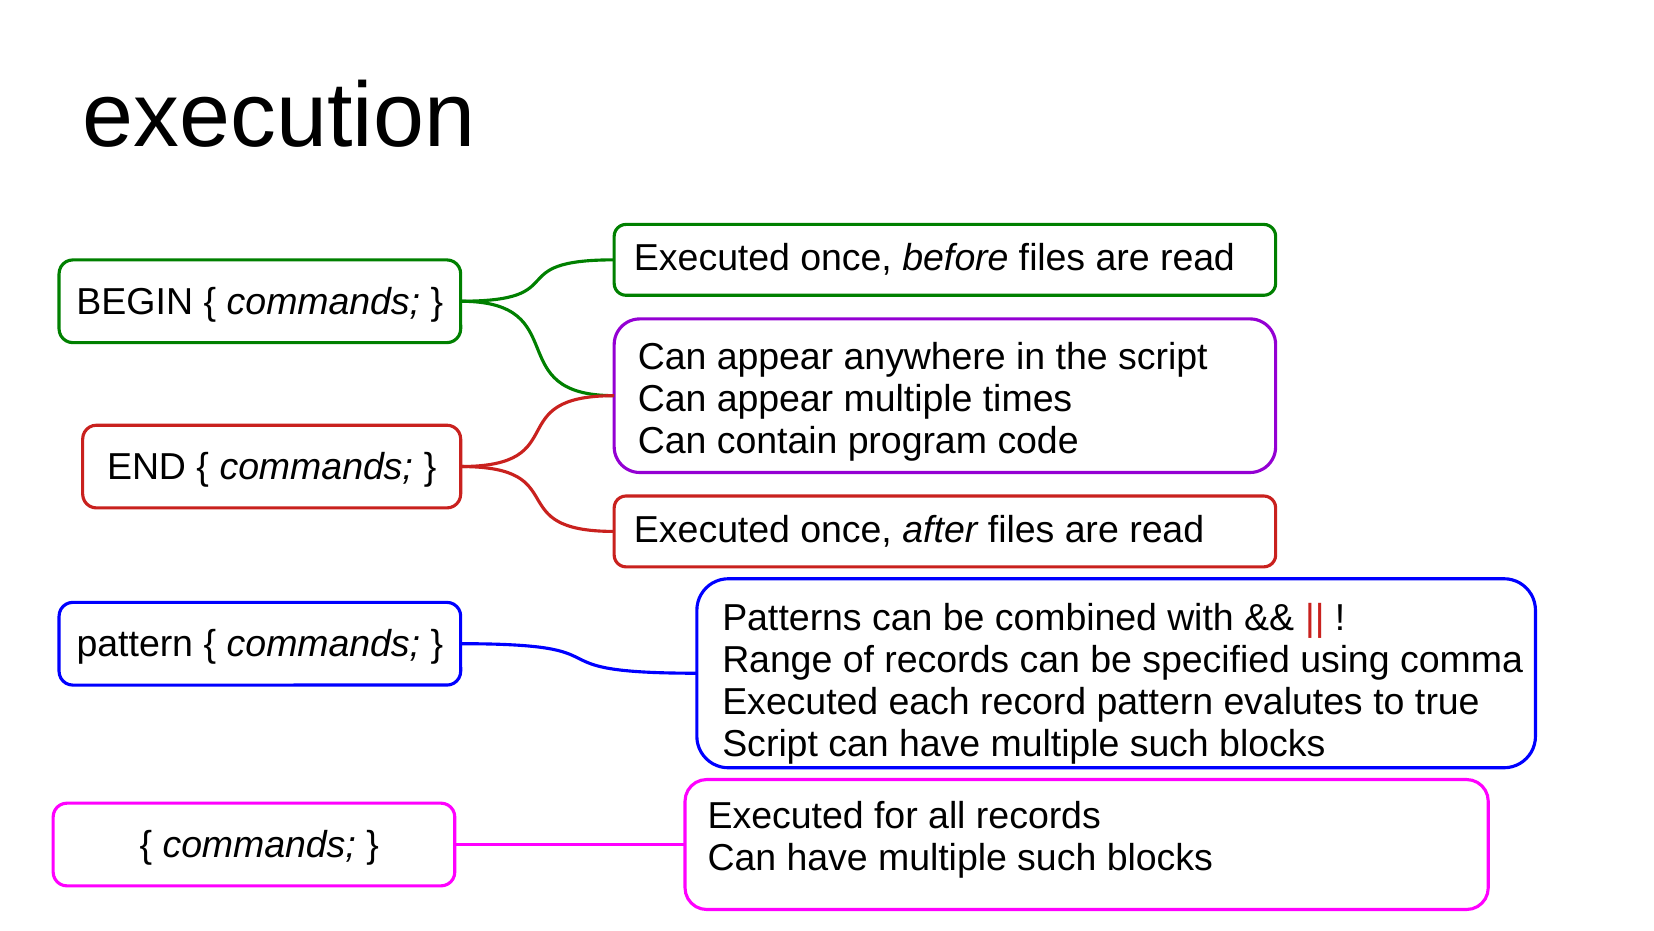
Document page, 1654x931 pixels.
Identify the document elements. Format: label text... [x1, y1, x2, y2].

title execution [82, 37, 626, 193]
text_box END { commands; } [82, 425, 461, 508]
text_box Executed once, after files are read [614, 496, 1276, 567]
text_box Executed once, before files are read [614, 224, 1276, 296]
text_box Patterns can be combined with && || ! Range of records can be specified using comma Executed each record pattern evalutes to true Script can have multiple such blocks [696, 578, 1536, 768]
text_box { commands; } [53, 803, 455, 886]
text_box Executed for all records Can have multiple such blocks [685, 779, 1489, 910]
text_box Can appear anywhere in the script Can appear multiple times Can contain program code [614, 318, 1276, 473]
text_box pattern { commands; } [59, 602, 461, 686]
text_box BEGIN { commands; } [59, 259, 461, 343]
